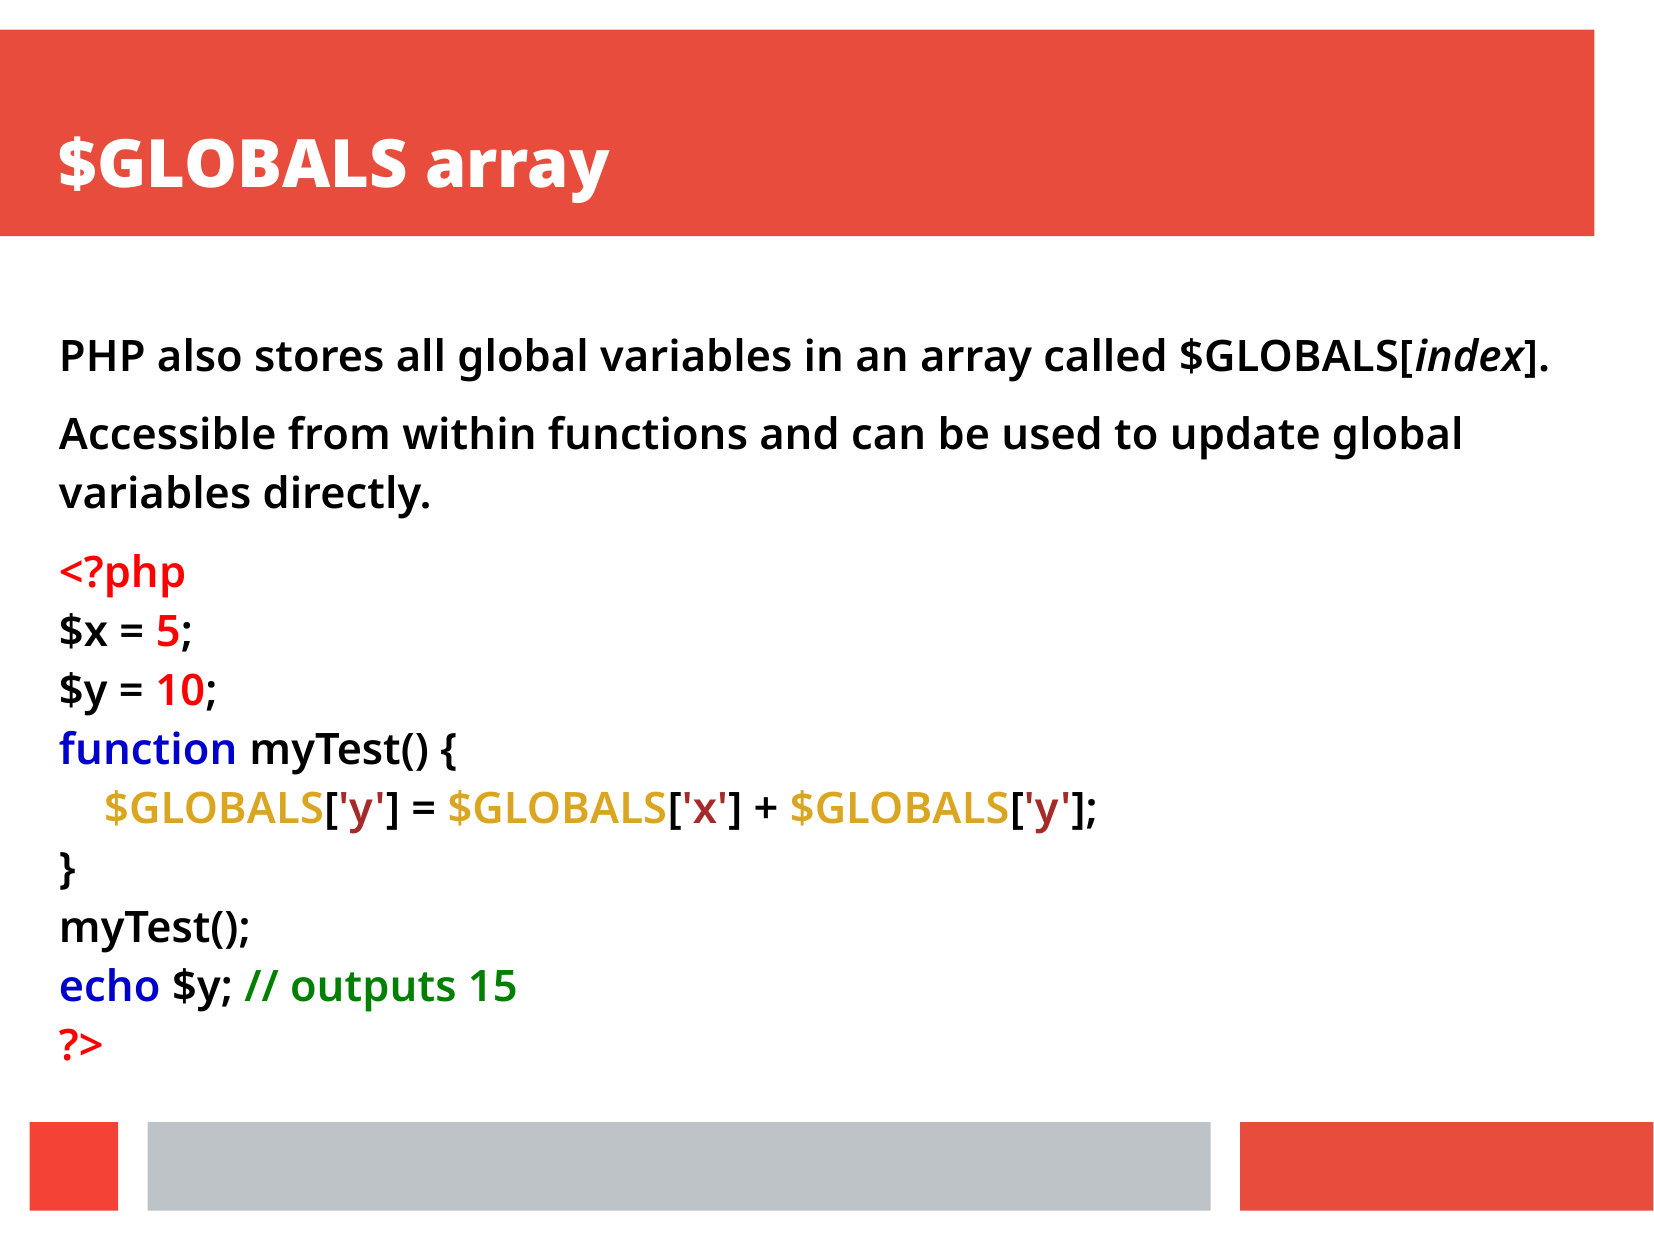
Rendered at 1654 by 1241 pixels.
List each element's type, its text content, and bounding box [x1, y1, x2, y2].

title $GLOBALS array [59, 59, 1595, 207]
list PHP also stores all global variables in an array called $GLOBALS[index]. Accessible from within functions and can be used to update global variables directly. <?php $x = 5; $y = 10; function myTest() { $GLOBALS['y'] = $GLOBALS['x'] + $GLOBALS['y']; } myTest(); echo $y; // outputs 15 ?> [59, 324, 1565, 1093]
